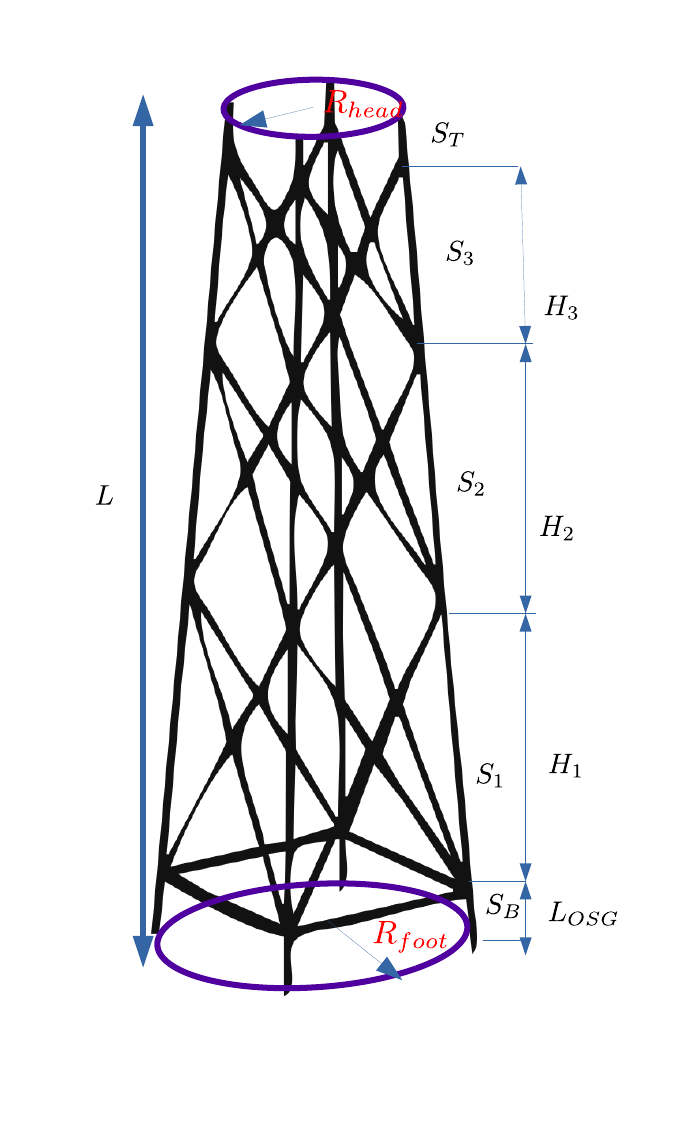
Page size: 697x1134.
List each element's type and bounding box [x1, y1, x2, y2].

text_box [398, 932, 411, 953]
text_box [544, 295, 569, 316]
text_box [476, 763, 494, 784]
text_box [586, 911, 600, 926]
text_box [463, 251, 473, 266]
text_box [474, 482, 484, 496]
text_box [323, 90, 348, 114]
text_box [376, 107, 388, 118]
text_box [548, 901, 566, 922]
text_box [448, 132, 464, 147]
text_box [431, 122, 449, 143]
text_box [413, 938, 425, 949]
text_box [601, 911, 618, 926]
text_box [95, 485, 113, 505]
text_box [486, 893, 504, 915]
text_box [503, 904, 520, 919]
text_box [568, 306, 578, 320]
picture [151, 77, 477, 996]
text_box [438, 933, 447, 949]
text_box [364, 107, 374, 118]
text_box [457, 471, 475, 492]
text_box [548, 753, 573, 774]
text_box [390, 101, 403, 118]
text_box [373, 921, 397, 944]
text_box [563, 526, 573, 541]
text_box [573, 764, 581, 778]
text_box [426, 938, 438, 949]
text_box [568, 911, 584, 926]
text_box [539, 515, 564, 536]
text_box [494, 774, 503, 788]
text_box [446, 240, 464, 262]
text_box [348, 101, 362, 118]
picture [227, 83, 399, 133]
